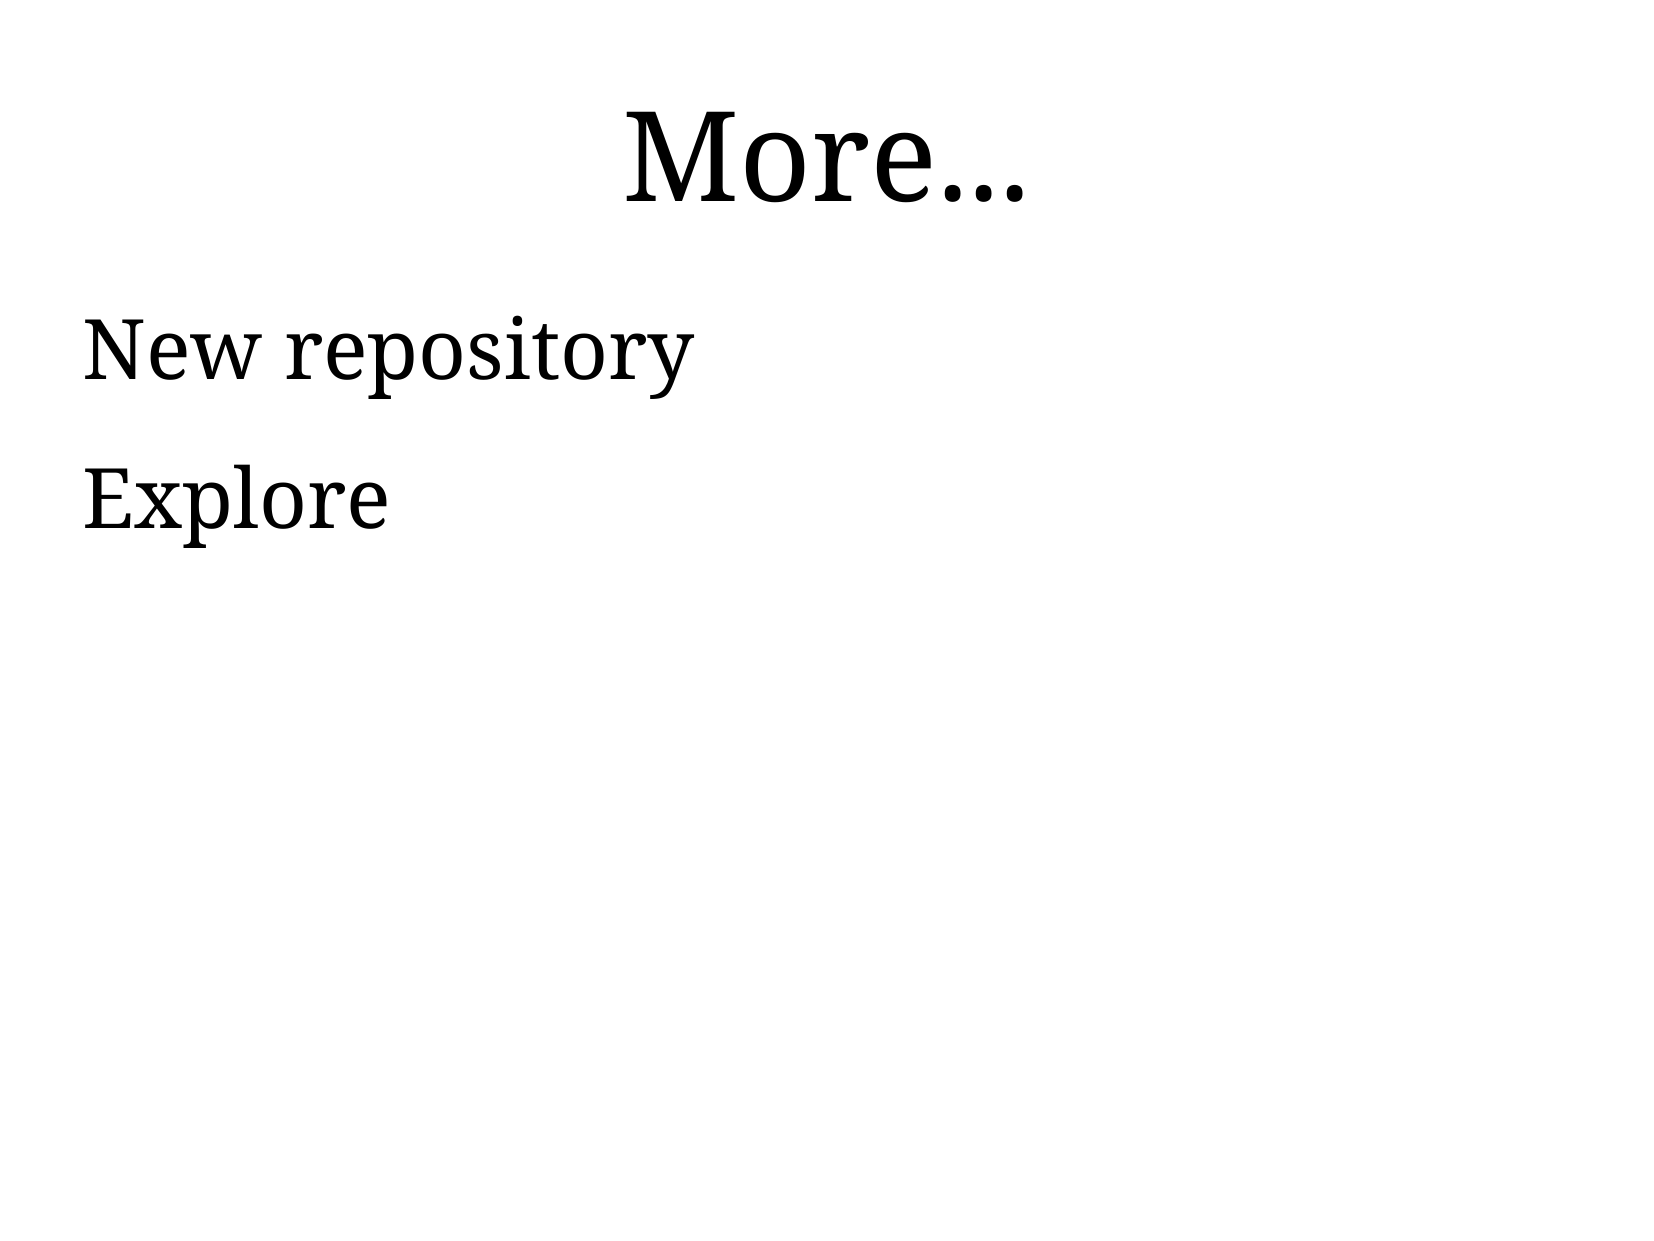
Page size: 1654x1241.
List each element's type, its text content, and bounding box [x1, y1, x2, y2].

title More... [82, 49, 1571, 257]
list New repository Explore [82, 290, 1571, 1010]
